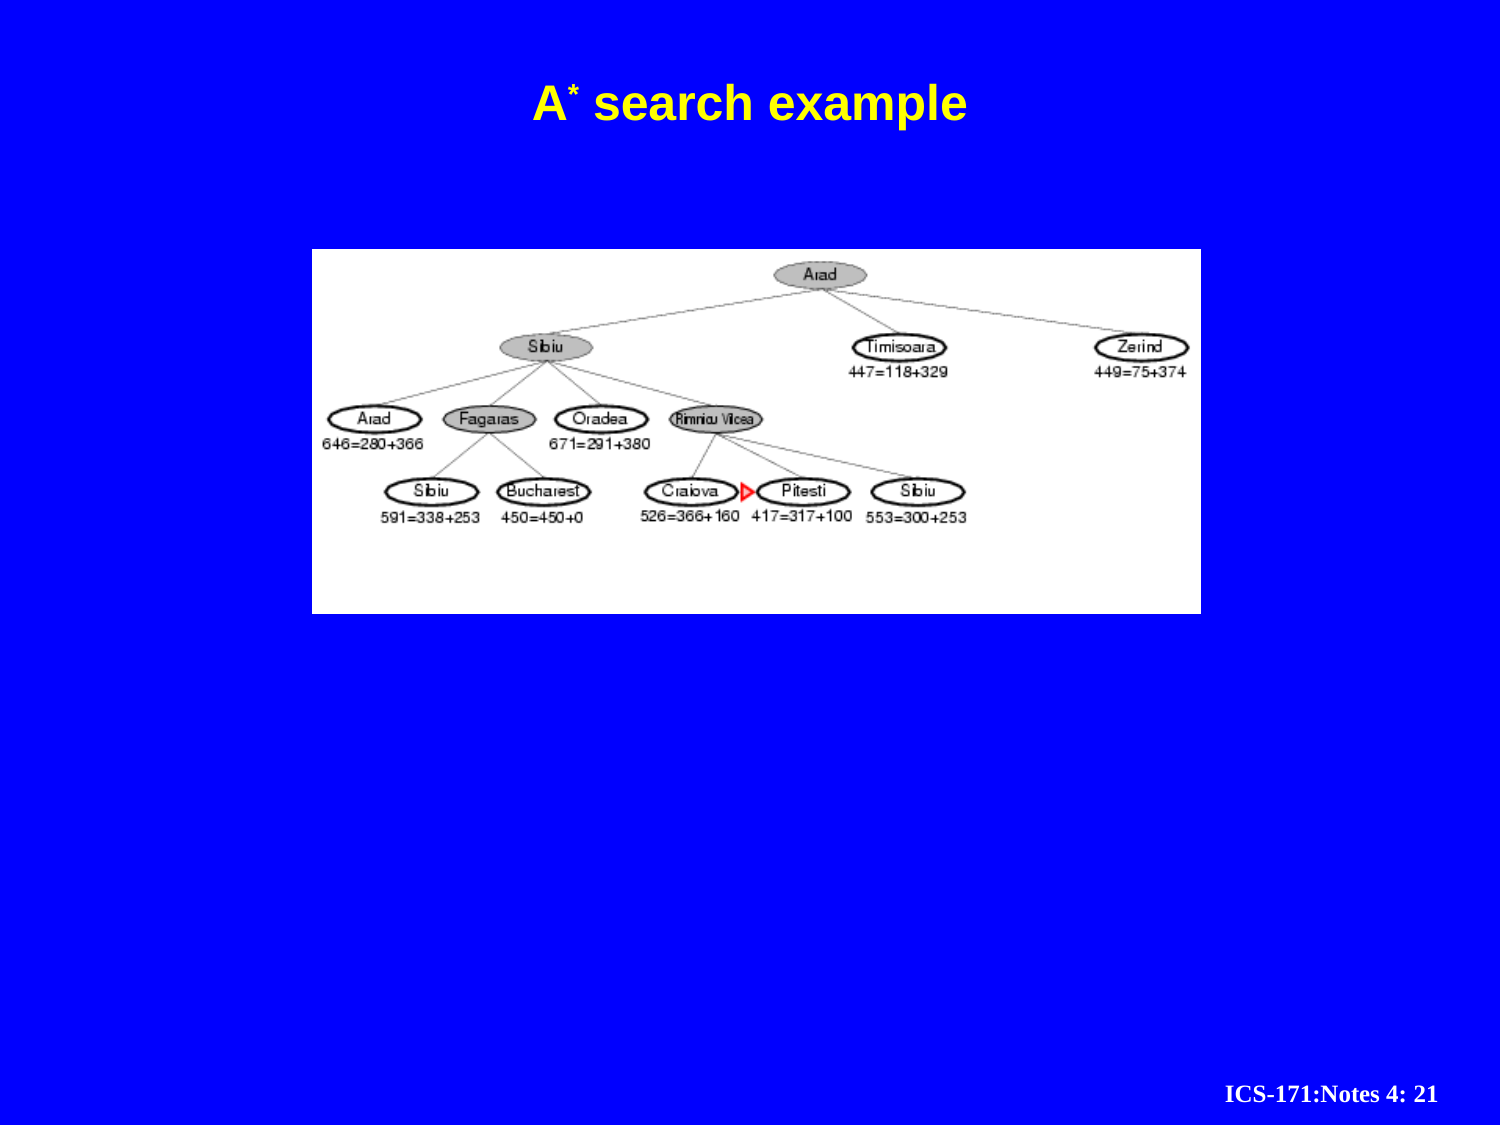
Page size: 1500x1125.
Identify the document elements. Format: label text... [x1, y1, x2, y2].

title A* search example [112, 49, 1388, 150]
picture [312, 249, 1201, 615]
